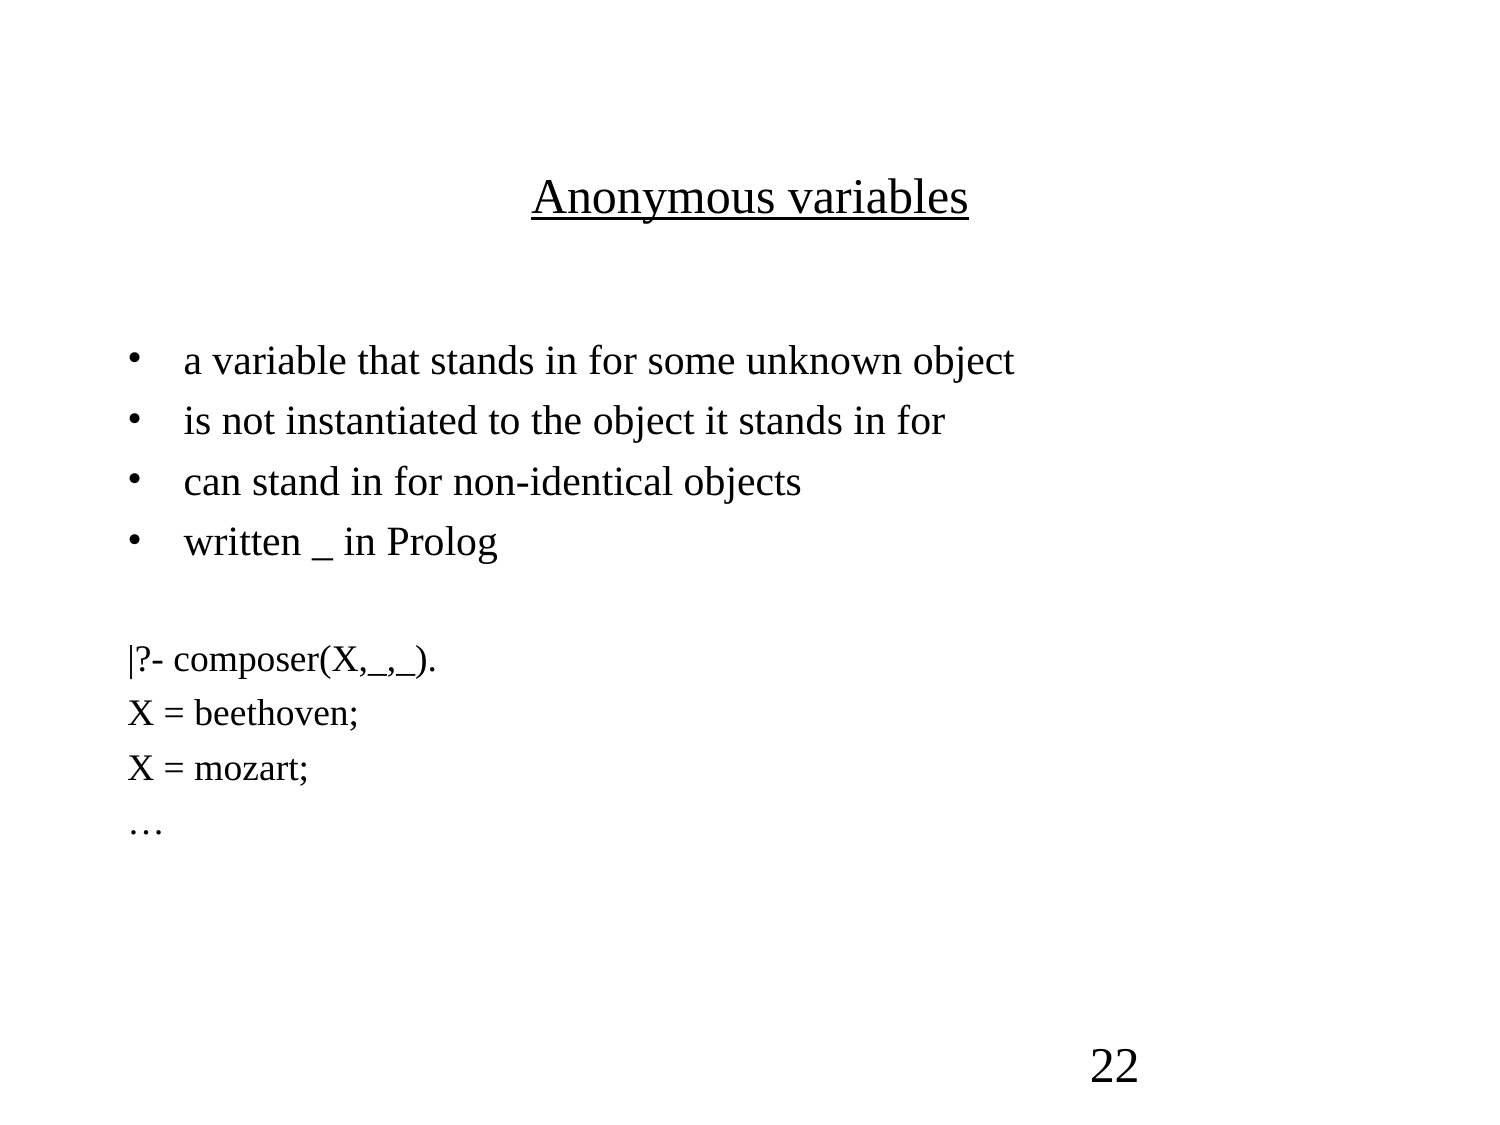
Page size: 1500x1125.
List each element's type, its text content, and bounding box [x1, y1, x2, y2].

title Anonymous variables [112, 99, 1388, 288]
list a variable that stands in for some unknown object is not instantiated to the object it stands in for can stand in for non-identical objects written _ in Prolog |?- composer(X,_,_). X = beethoven; X = mozart; … [112, 324, 1388, 1000]
